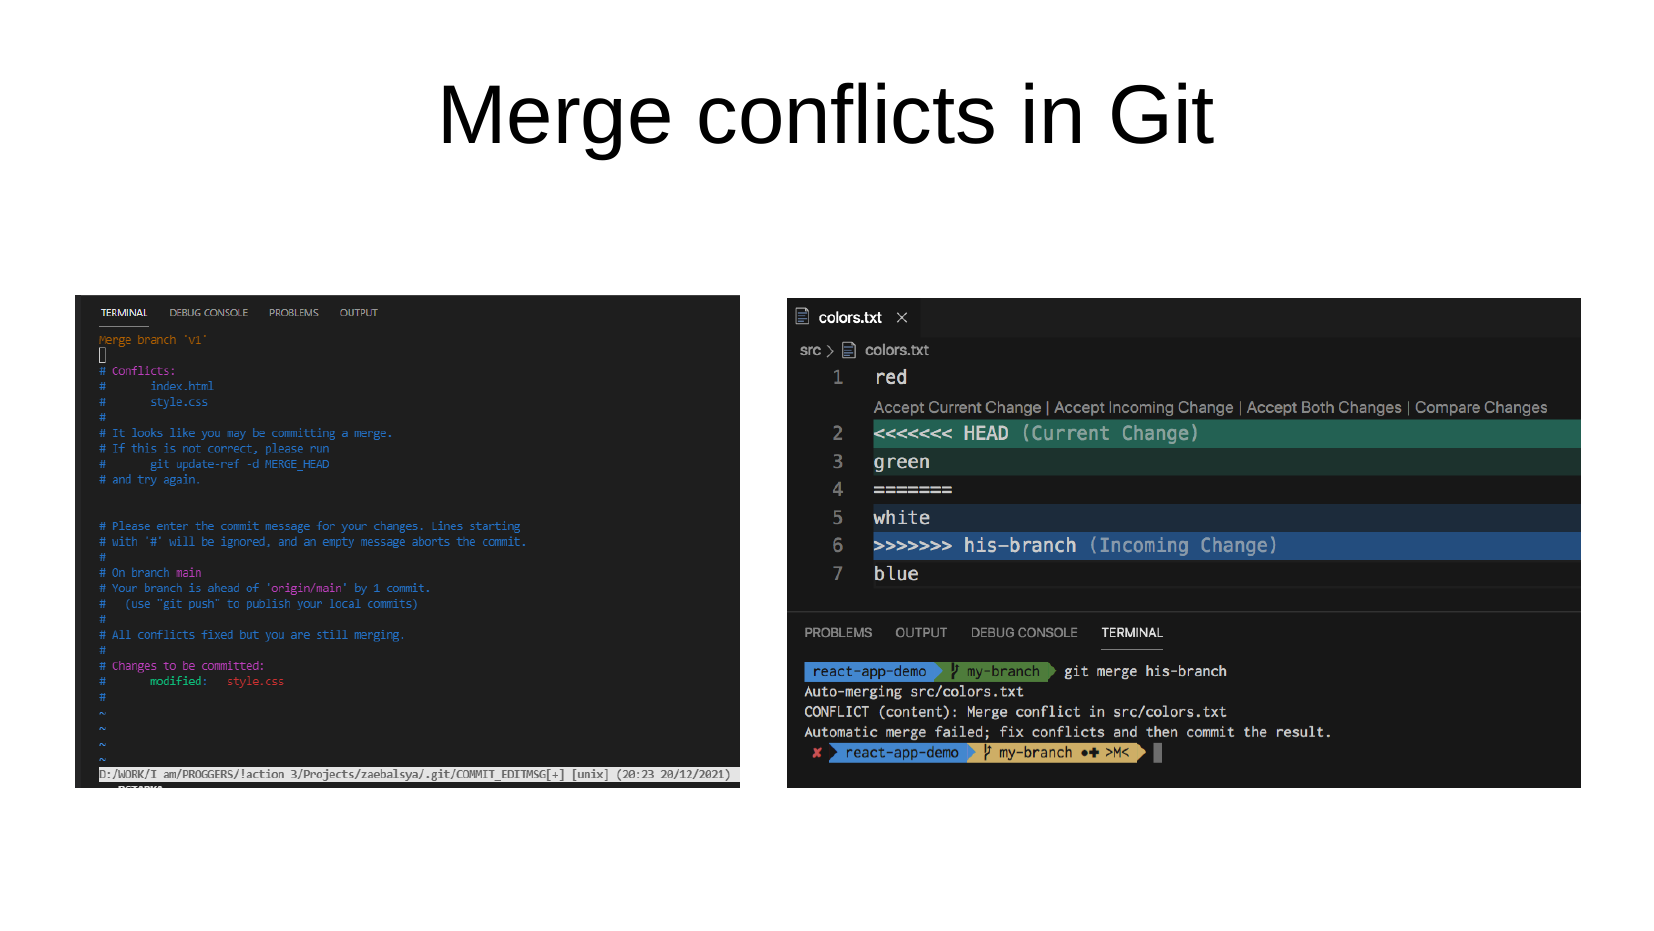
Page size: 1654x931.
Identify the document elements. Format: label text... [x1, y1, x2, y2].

picture [787, 298, 1581, 788]
picture [75, 295, 740, 788]
title Merge conflicts in Git [82, 37, 1571, 193]
